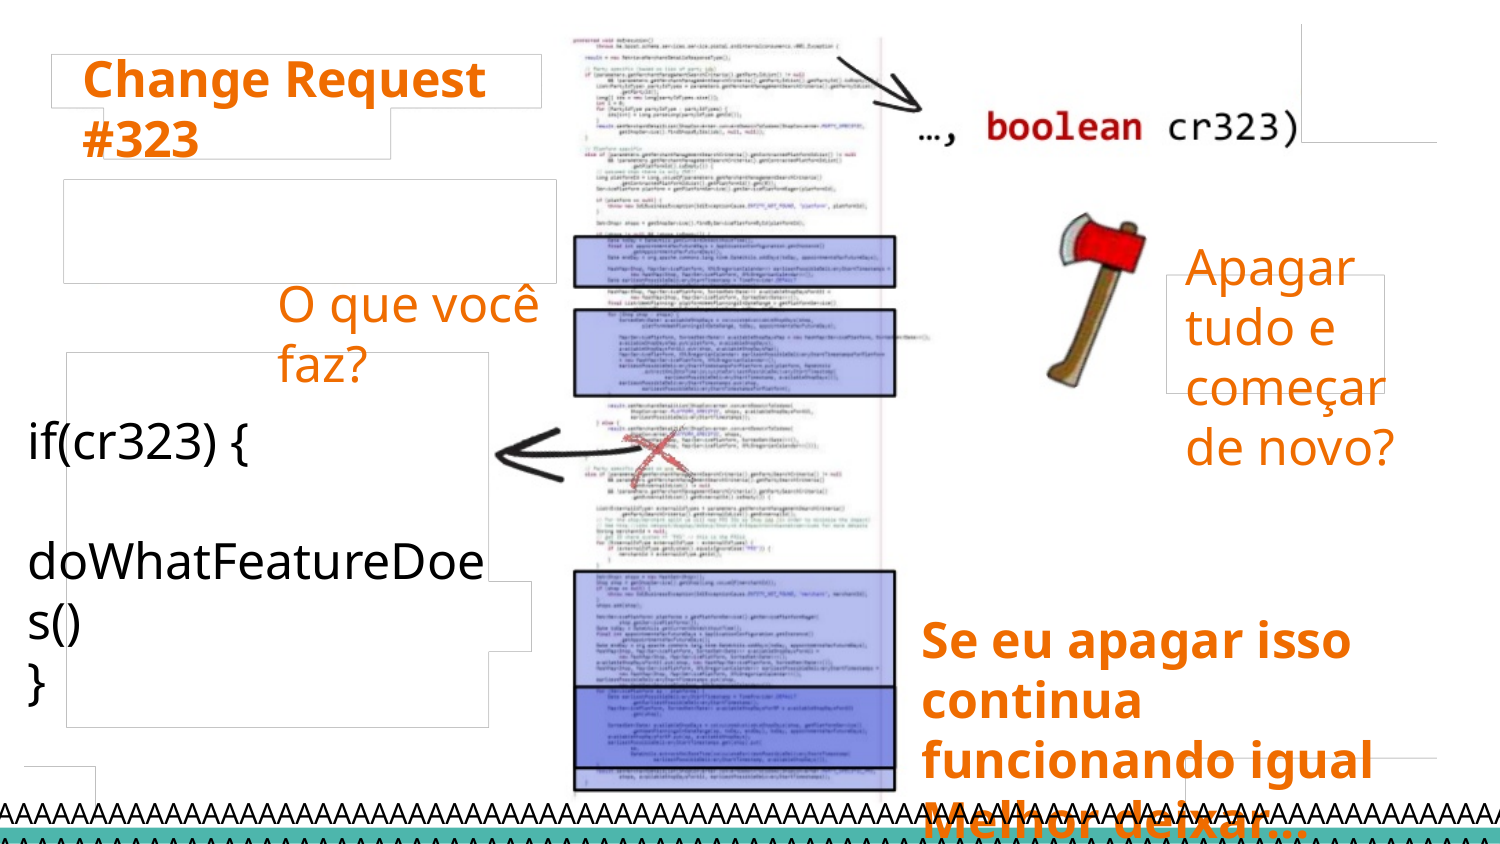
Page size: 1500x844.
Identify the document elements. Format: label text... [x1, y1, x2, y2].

text_box Change Request #323 [67, 32, 509, 123]
picture [24, 24, 1437, 780]
text_box if(cr323) { doWhatFeatureDoes() } [12, 394, 509, 594]
text_box Apagar tudo e começar de novo? [1170, 220, 1471, 419]
text_box AAAAAAAAAAAAAAAAAAAAAAAAAAAAAAAAAAAAAAAAAAAAAAAAAAAAAAAAAAAAAAAAAAAAAAAAAAAAAAAAAAAAAAAAAAAAAAAAAAAAAAAAAAAAAAAAAAAAAAAAAAAAAAAAAAAAAAAAAAAAAAAAAAAAAAAAAAAAAAAAAAAAA [0, 780, 1500, 844]
text_box Se eu apagar isso continua funcionando igual Melhor deixar... [906, 593, 1409, 719]
picture [1275, 756, 1286, 773]
text_box O que você faz? [262, 257, 606, 348]
